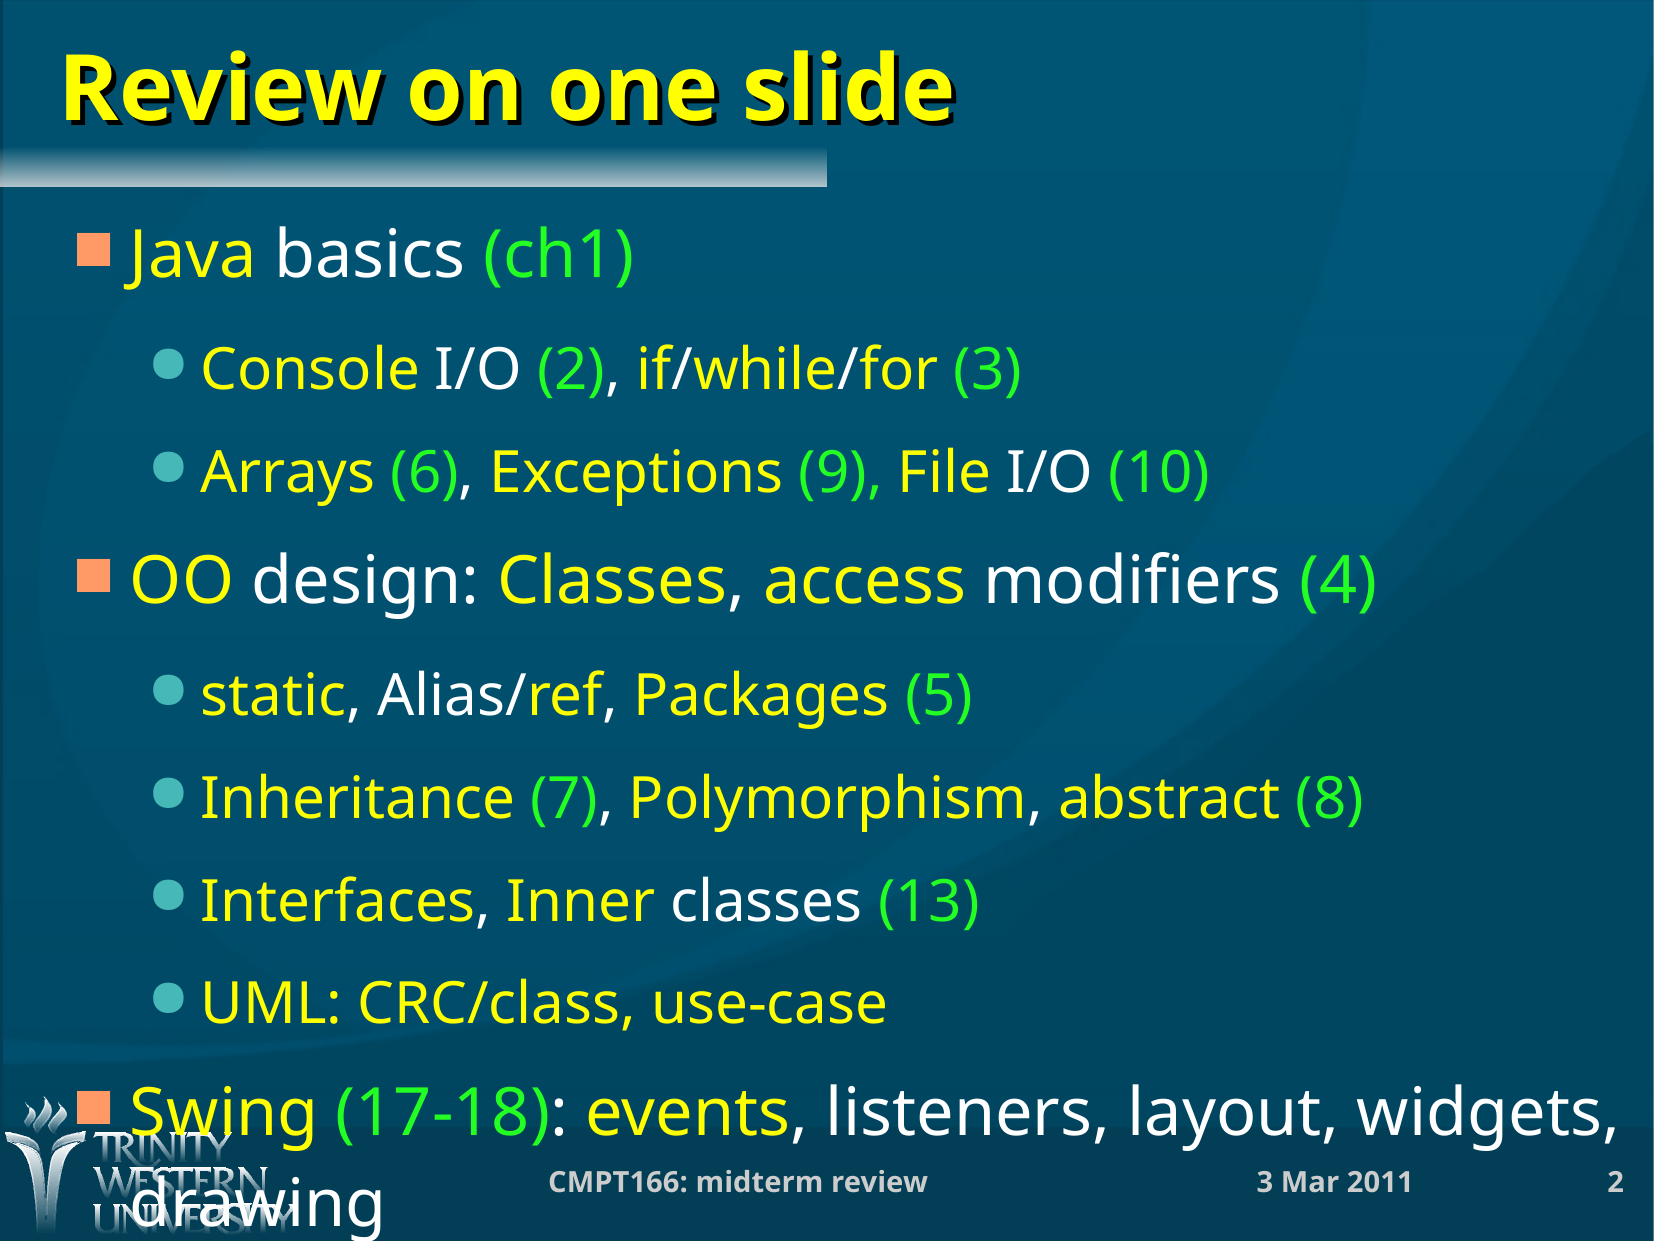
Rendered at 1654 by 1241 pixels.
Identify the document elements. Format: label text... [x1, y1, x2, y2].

title Review on one slide [59, 19, 1595, 148]
list Java basics (ch1) Console I/O (2), if/while/for (3) Arrays (6), Exceptions (9), File I/O (10) OO design: Classes, access modifiers (4) static, Alias/ref, Packages (5) Inheritance (7), Polymorphism, abstract (8) Interfaces, Inner classes (13) UML: CRC/class, use-case Swing (17-18): events, listeners, layout, widgets, drawing [59, 206, 1625, 1126]
picture [38, 1227, 54, 1232]
